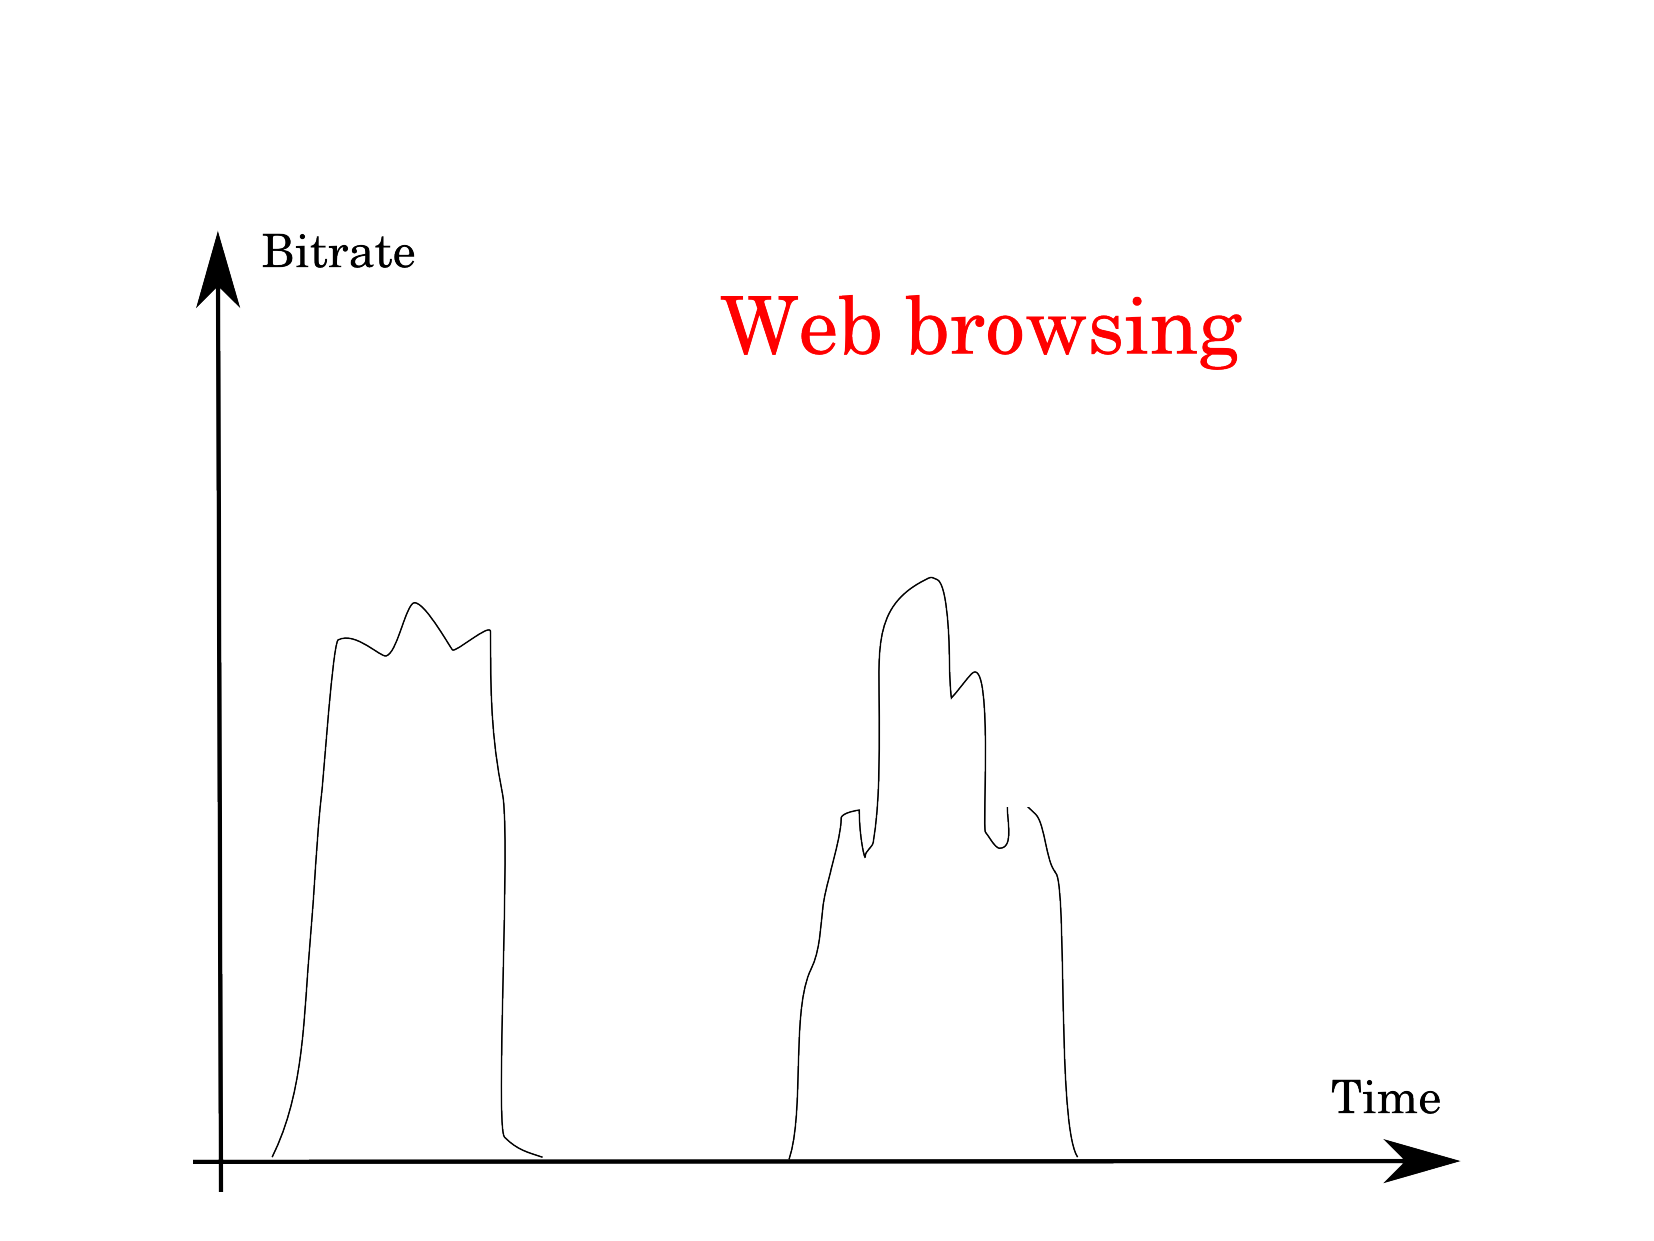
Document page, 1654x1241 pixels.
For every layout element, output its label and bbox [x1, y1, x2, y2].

picture [193, 230, 1461, 1192]
